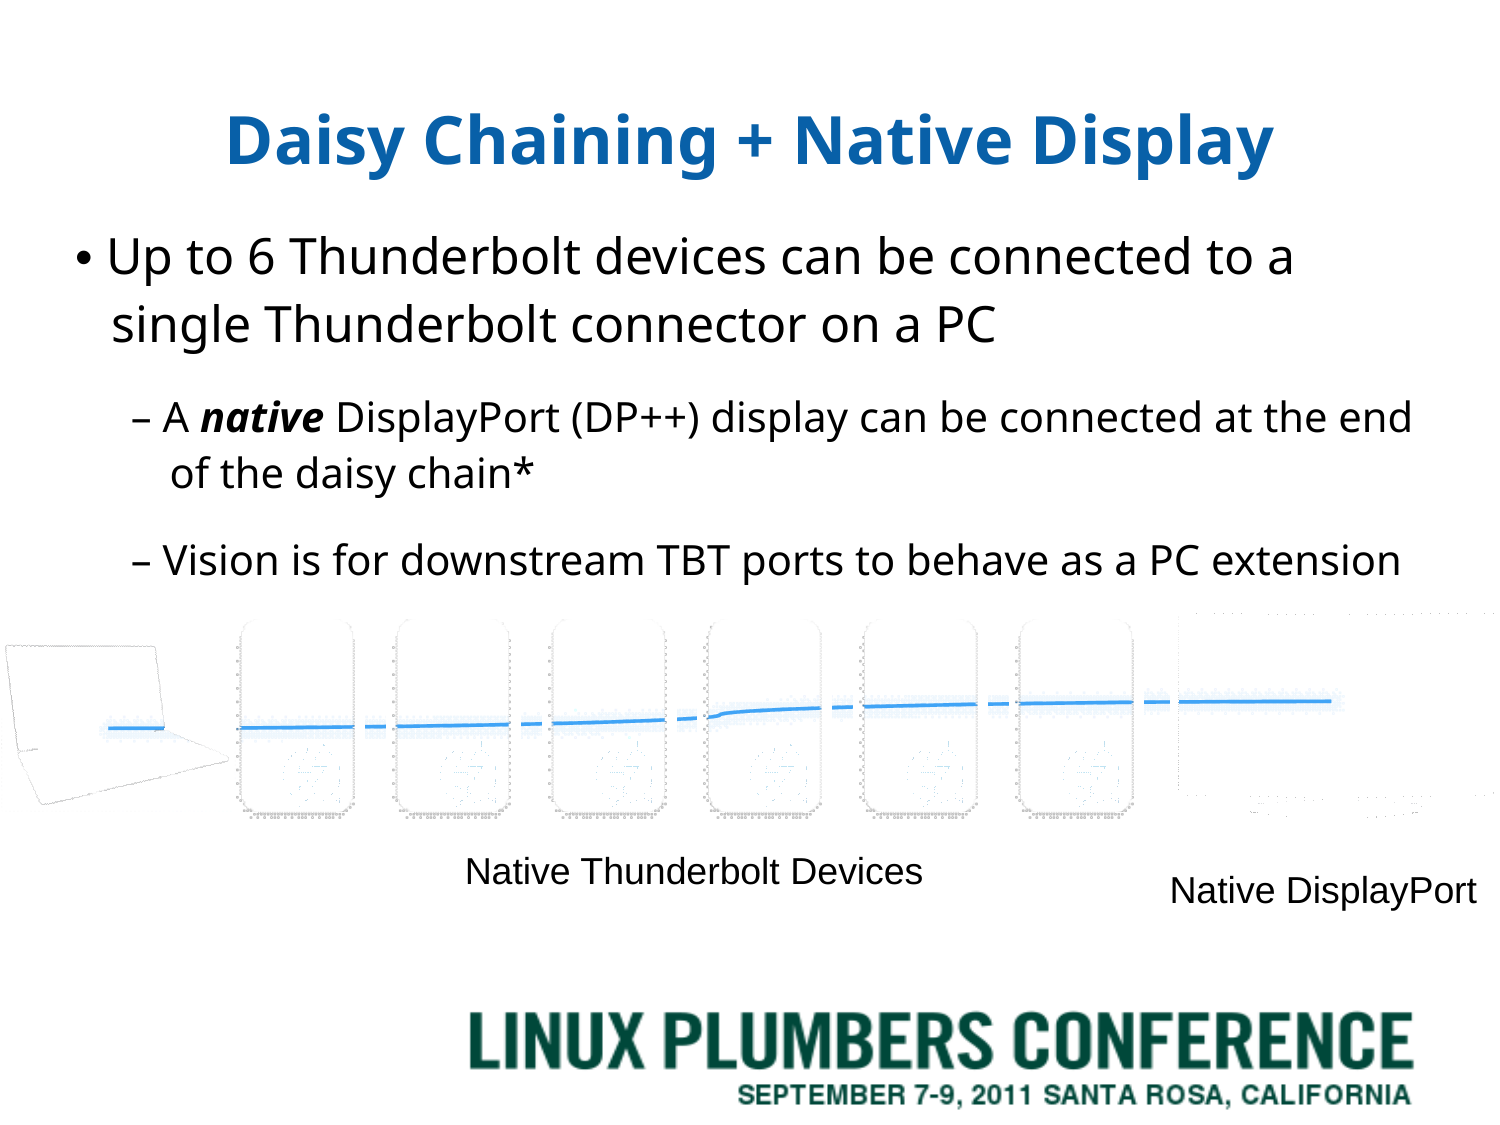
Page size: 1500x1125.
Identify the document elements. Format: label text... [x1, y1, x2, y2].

list • Up to 6 Thunderbolt devices can be connected to a single Thunderbolt connector on a PC – A native DisplayPort (DP++) display can be connected at the end of the daisy chain* – Vision is for downstream TBT ports to behave as a PC extension [75, 221, 1425, 563]
text_box Native Thunderbolt Devices [450, 843, 939, 901]
picture [0, 606, 1500, 826]
picture [453, 974, 1426, 1125]
text_box Native DisplayPort [1154, 862, 1492, 938]
title Daisy Chaining + Native Display [75, 52, 1425, 221]
